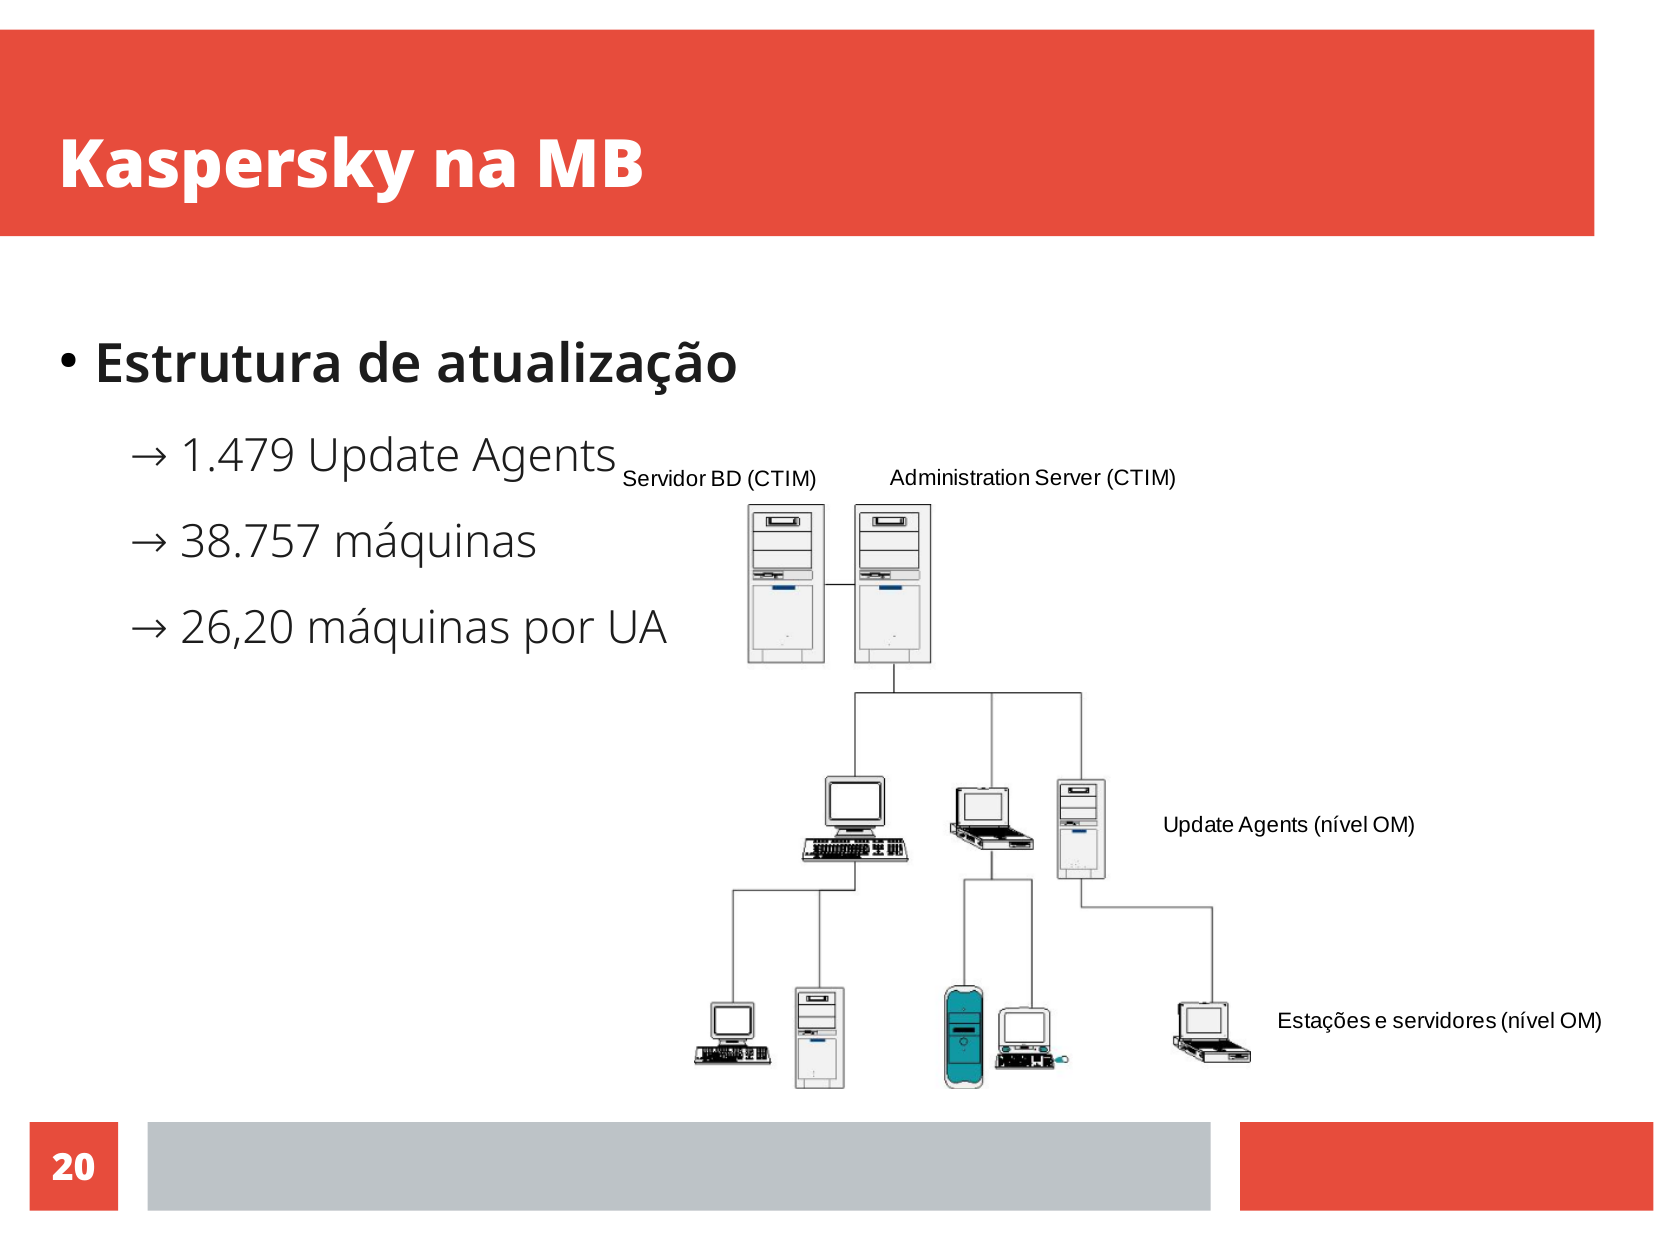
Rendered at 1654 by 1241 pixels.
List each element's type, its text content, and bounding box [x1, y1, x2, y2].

list Estrutura de atualização → 1.479 Update Agents → 38.757 máquinas → 26,20 máquinas por UA [59, 324, 1565, 1093]
picture [608, 457, 1615, 1089]
title Kaspersky na MB [59, 59, 1595, 207]
